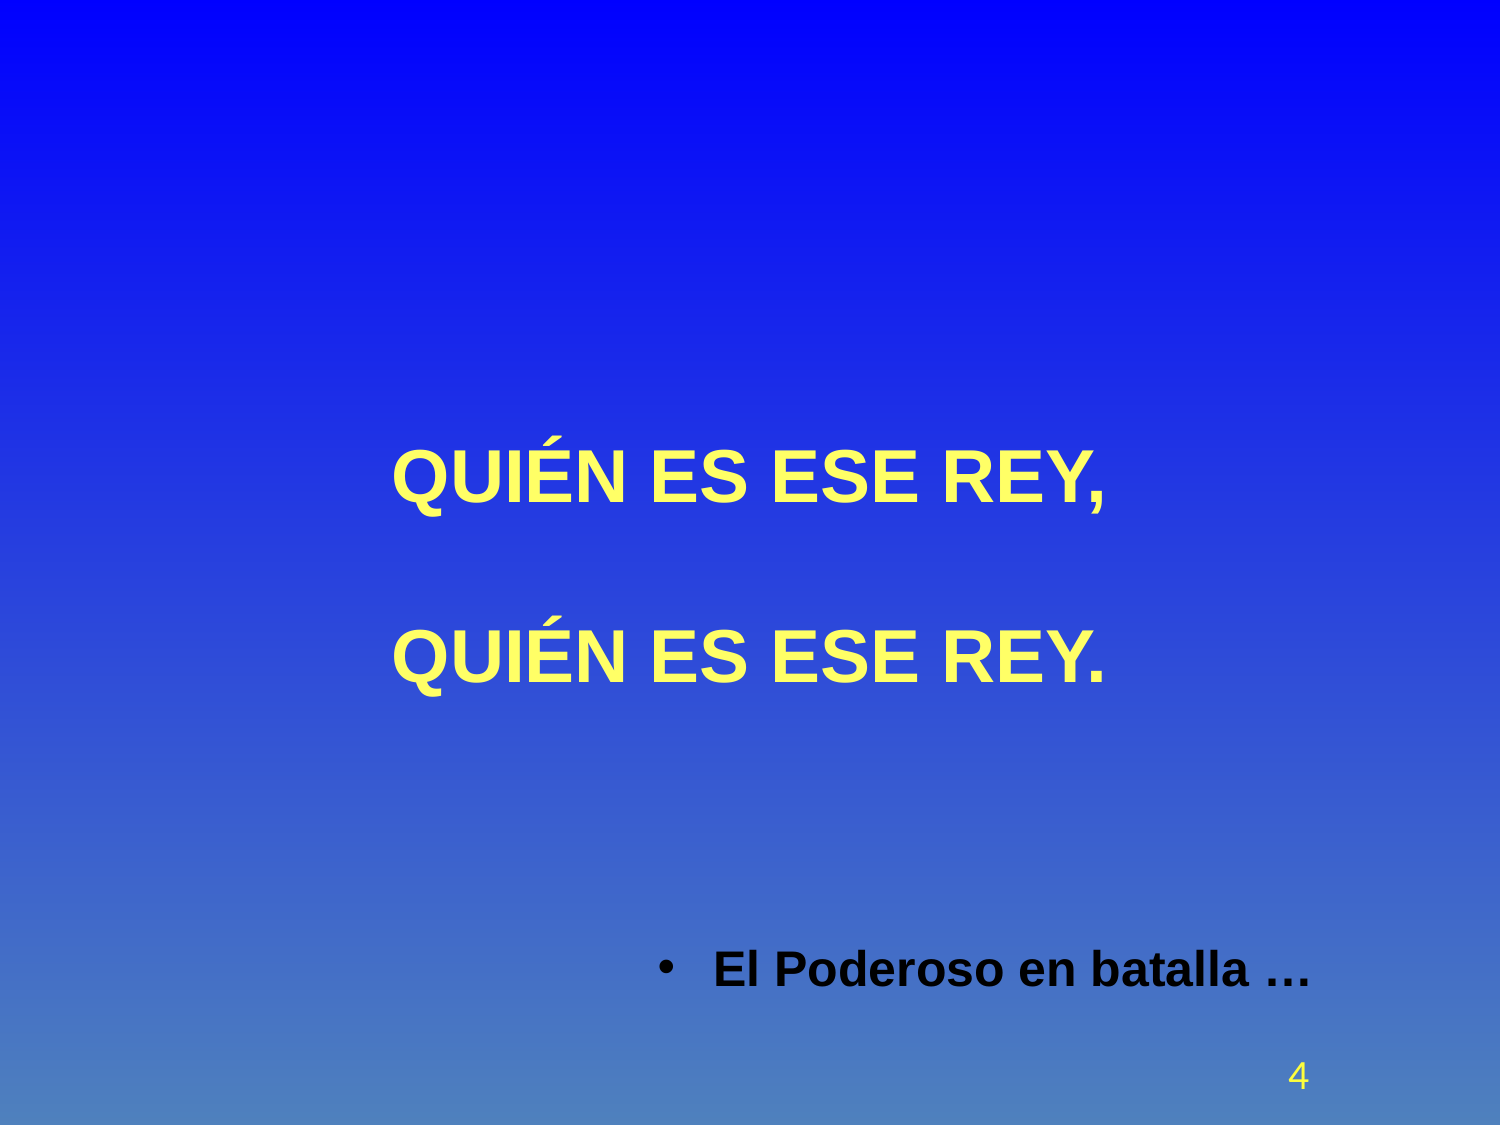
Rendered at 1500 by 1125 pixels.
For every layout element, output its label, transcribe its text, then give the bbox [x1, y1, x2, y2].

text_box <número> [974, 1042, 1325, 1103]
title QUIÉN ES ESE REY, QUIÉN ES ESE REY. [75, 468, 1426, 657]
text_box El Poderoso en batalla … [616, 928, 1329, 1012]
